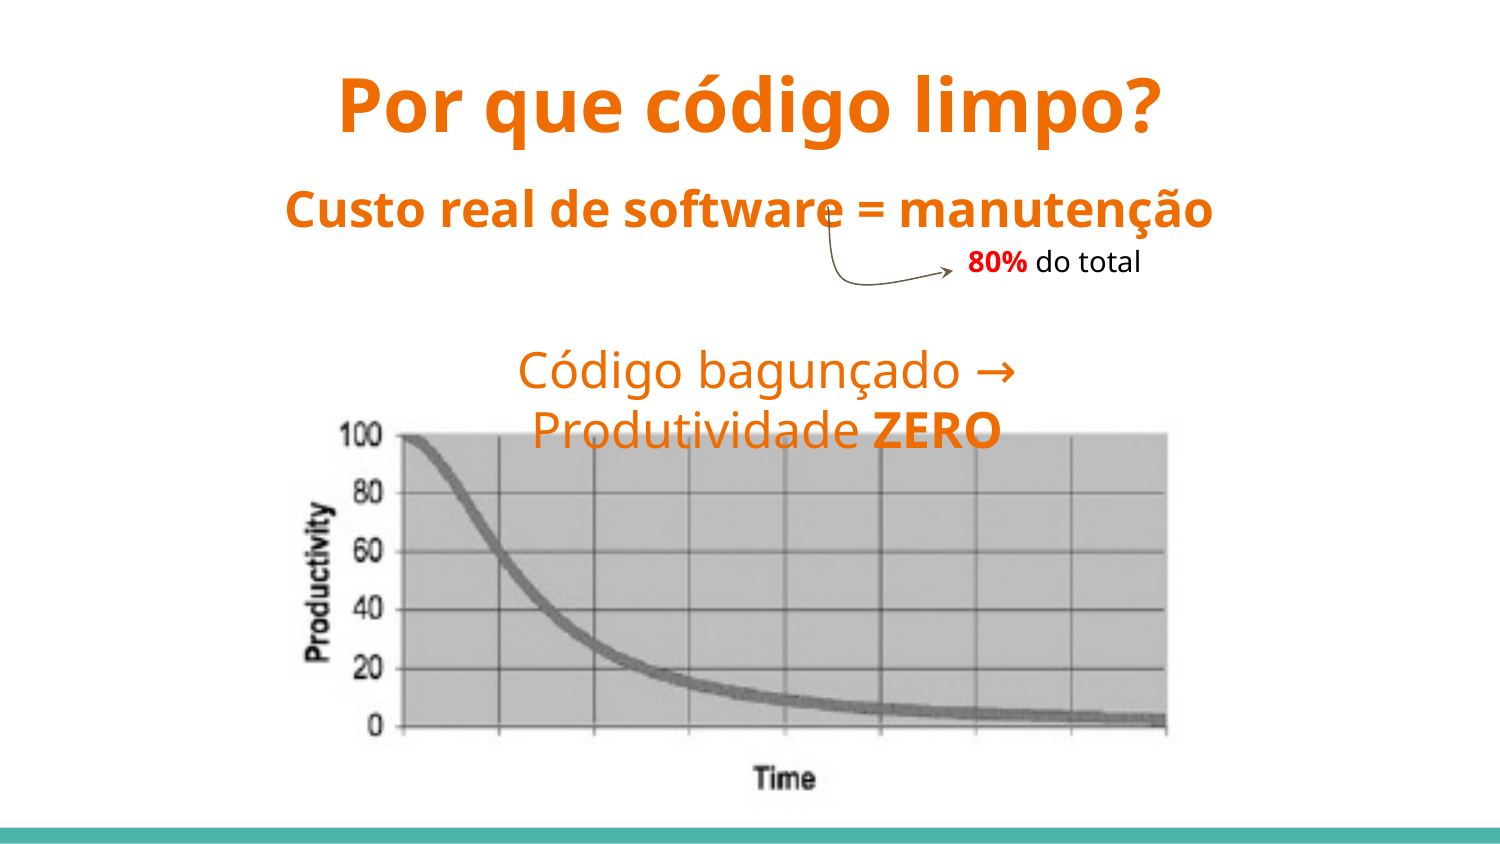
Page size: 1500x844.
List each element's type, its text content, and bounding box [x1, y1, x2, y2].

picture [271, 376, 1239, 818]
text_box Código bagunçado → Produtividade ZERO [385, 323, 1150, 389]
title Por que código limpo? Custo real de software = manutenção [51, 0, 1449, 285]
text_box 80% do total [953, 227, 1238, 285]
